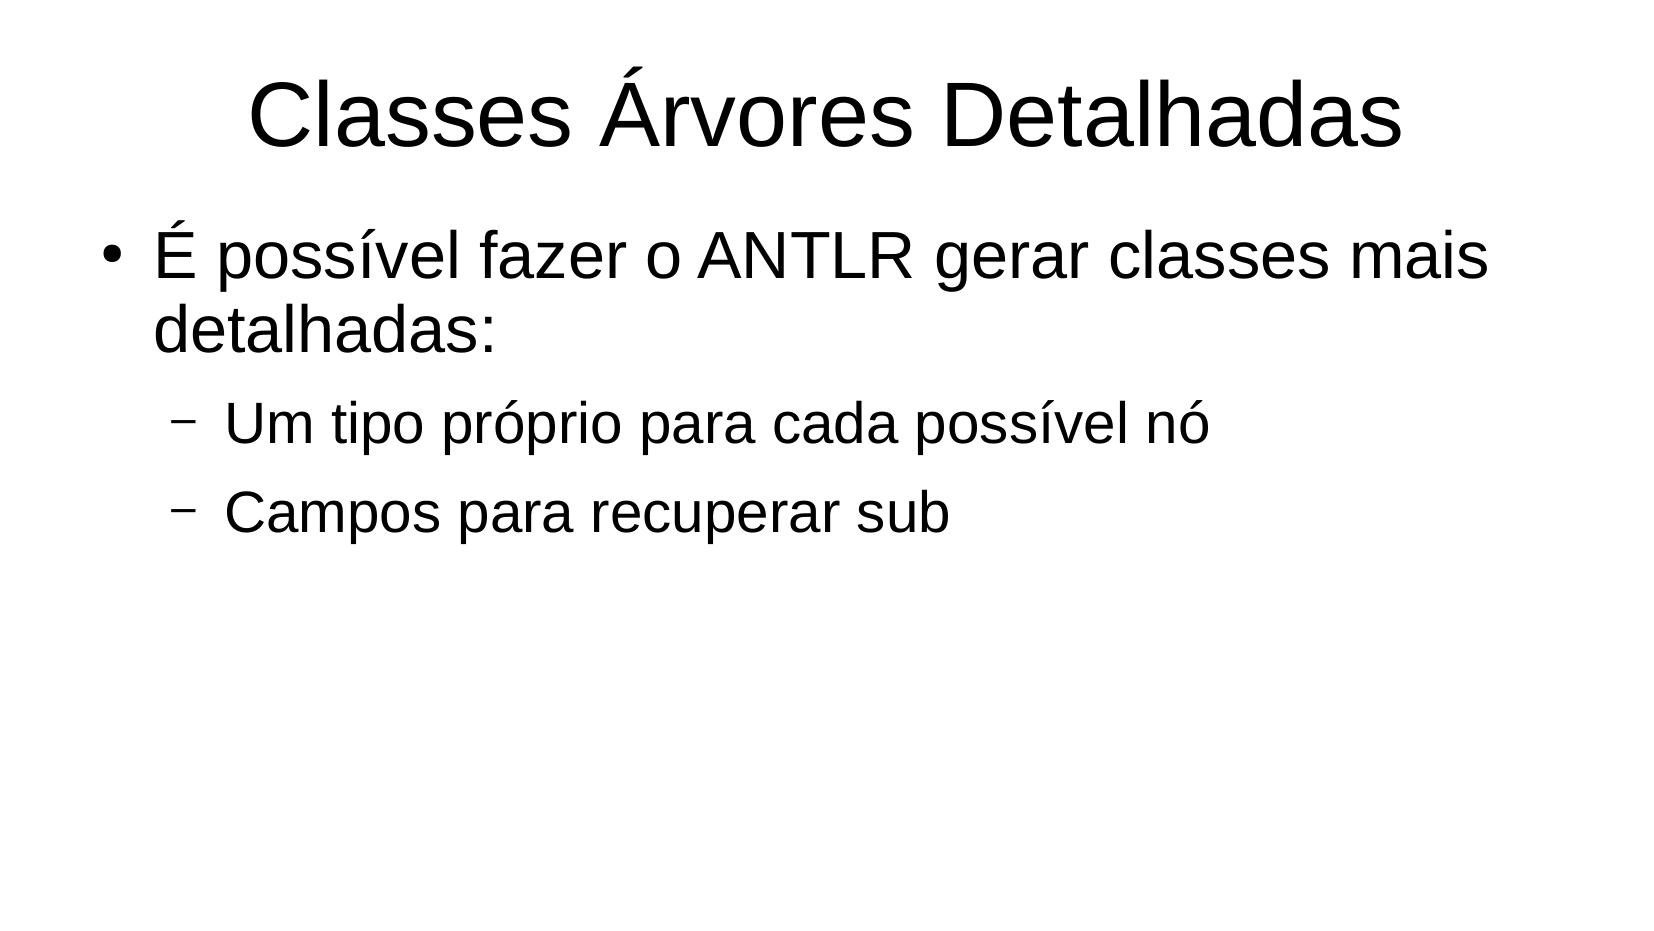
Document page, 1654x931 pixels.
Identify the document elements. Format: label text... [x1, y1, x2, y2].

list É possível fazer o ANTLR gerar classes mais detalhadas: Um tipo próprio para cada possível nó Campos para recuperar sub [82, 217, 1571, 758]
title Classes Árvores Detalhadas [82, 37, 1571, 193]
